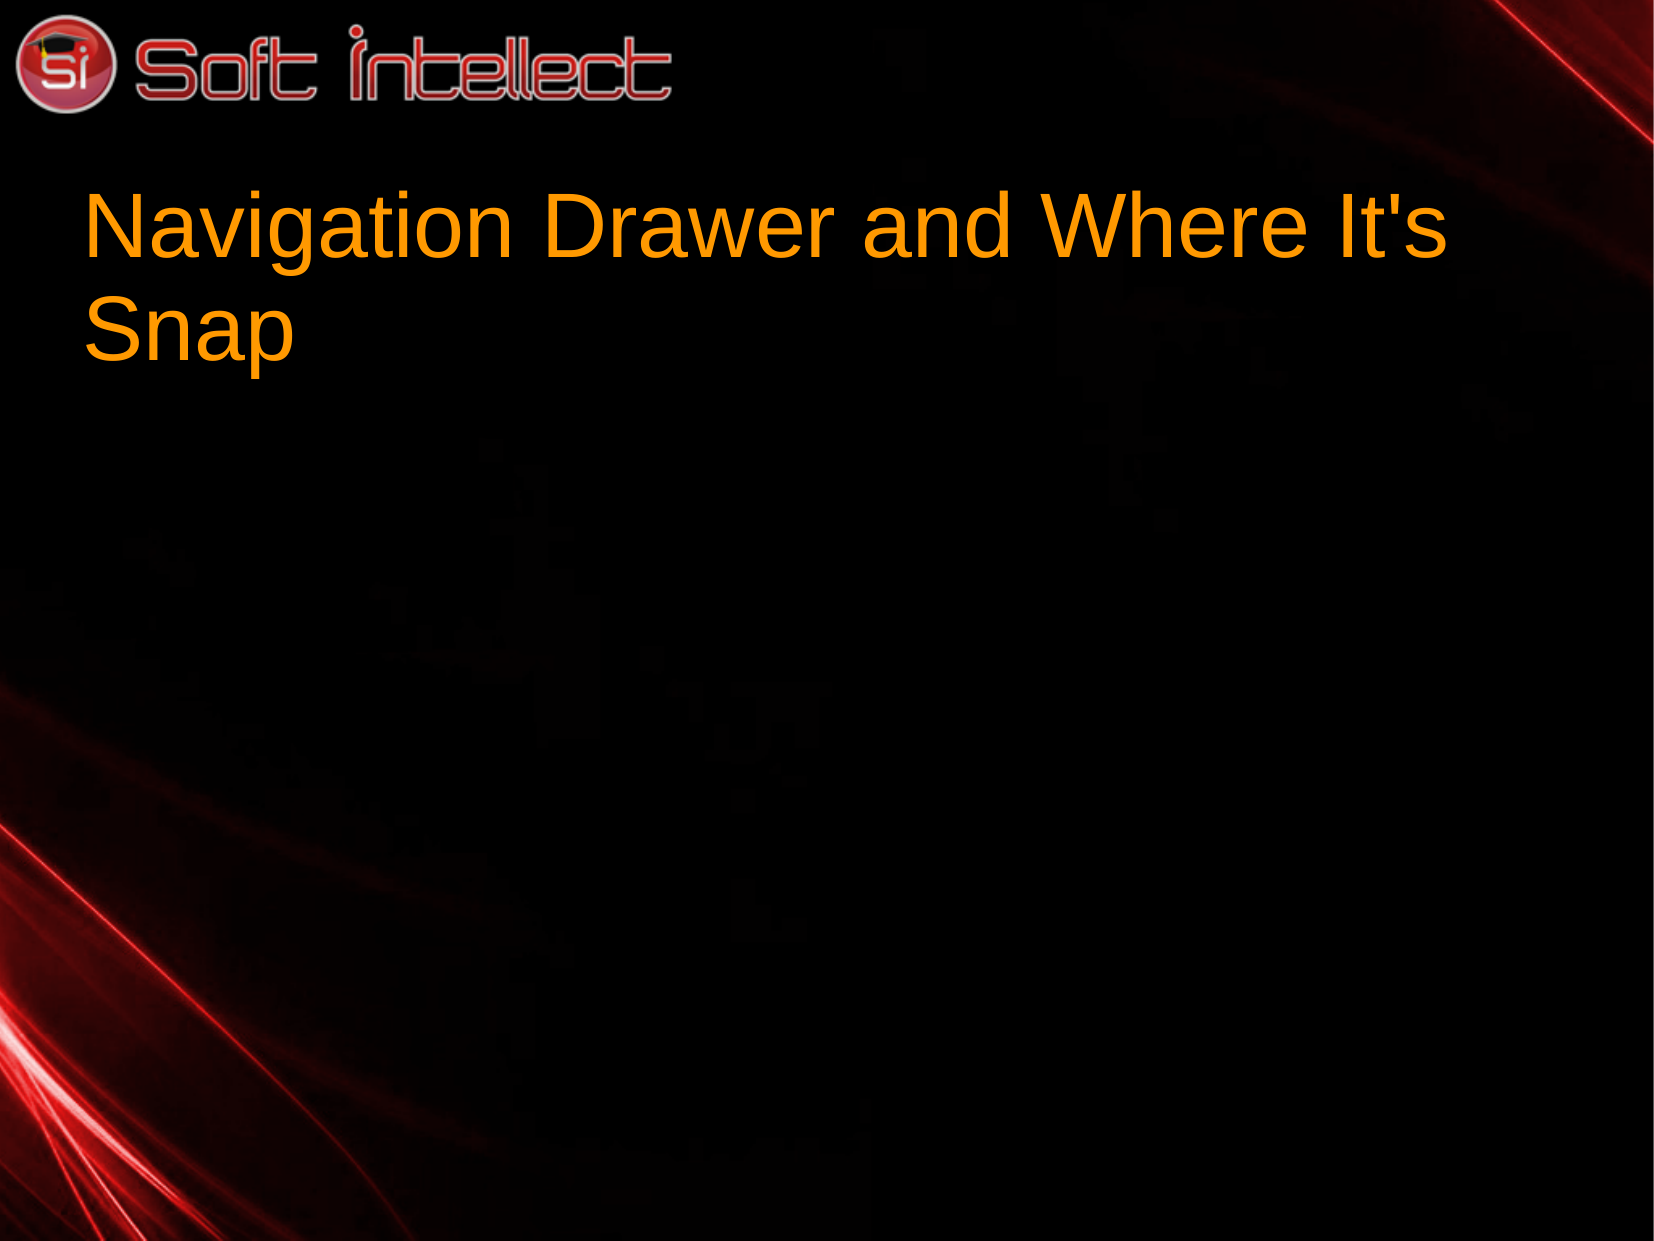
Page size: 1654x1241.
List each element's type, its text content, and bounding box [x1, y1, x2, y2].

picture [0, 0, 1654, 1241]
title Navigation Drawer and Where It's Snap [82, 173, 1571, 381]
